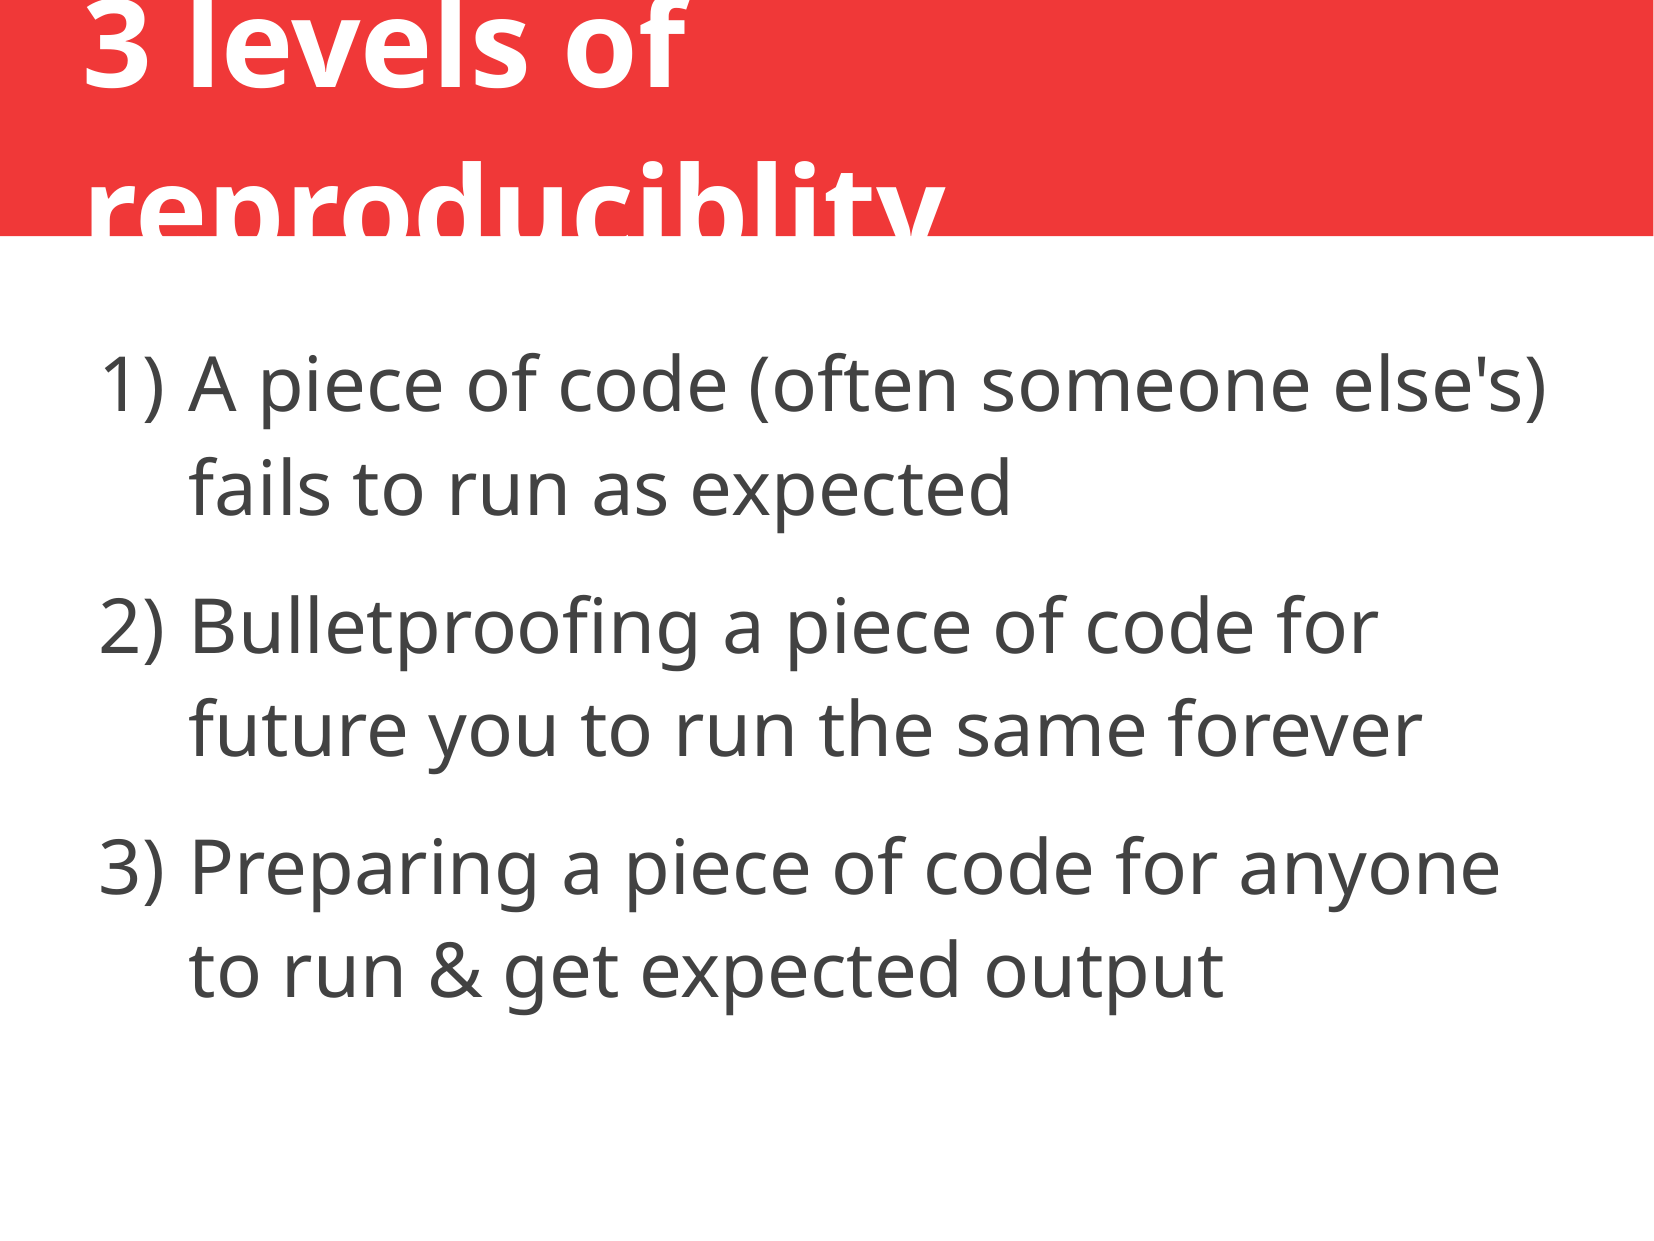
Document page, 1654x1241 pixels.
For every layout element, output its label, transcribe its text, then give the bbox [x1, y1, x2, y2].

list A piece of code (often someone else's) fails to run as expected Bulletproofing a piece of code for future you to run the same forever Preparing a piece of code for anyone to run & get expected output [73, 330, 1554, 1096]
title 3 levels of reproduciblity [82, 19, 1571, 227]
